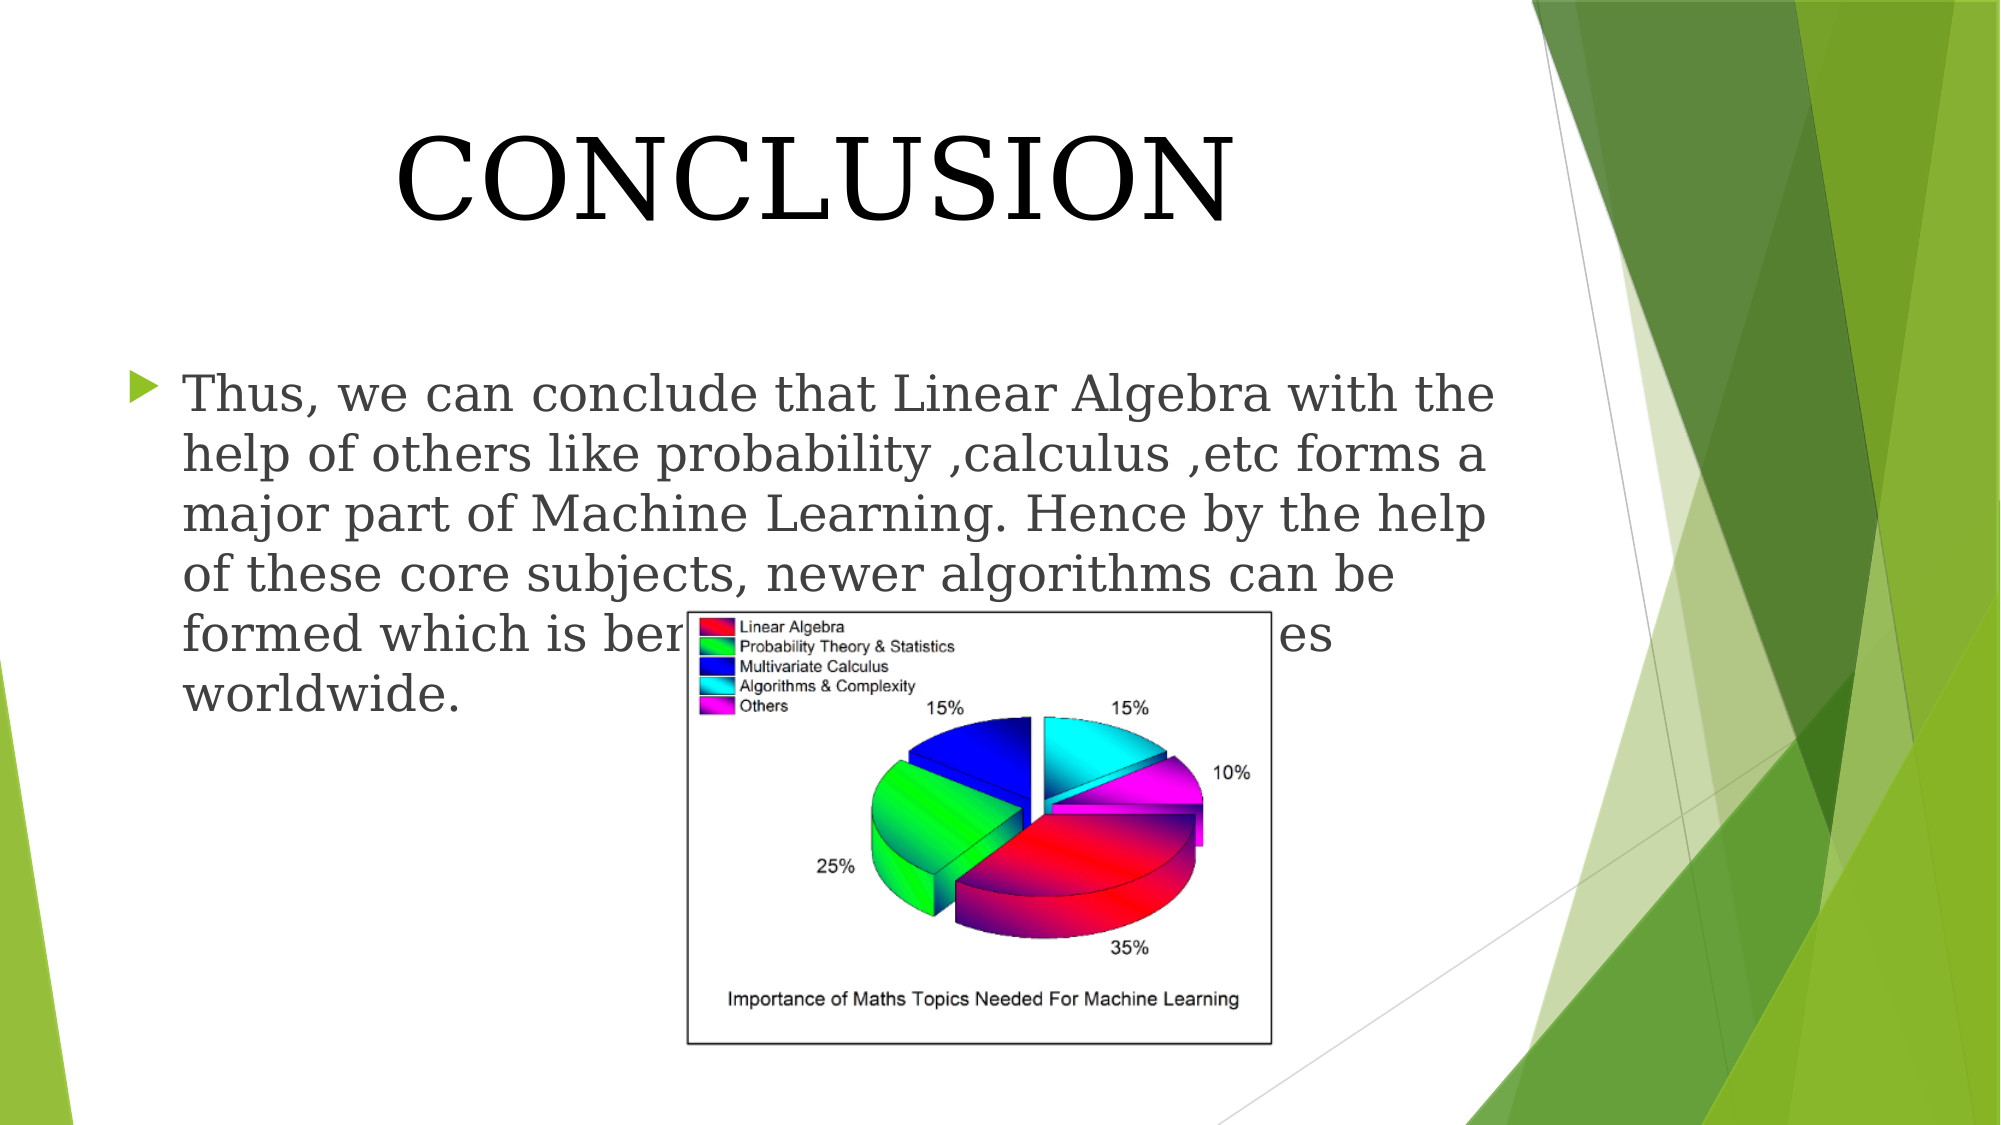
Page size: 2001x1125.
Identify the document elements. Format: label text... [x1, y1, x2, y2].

picture [683, 606, 1278, 1049]
title CONCLUSION [111, 99, 1522, 317]
list Thus, we can conclude that Linear Algebra with the help of others like probability ,calculus ,etc forms a major part of Machine Learning. Hence by the help of these core subjects, newer algorithms can be formed which is beneficial for tech industries worldwide. [111, 354, 1522, 992]
